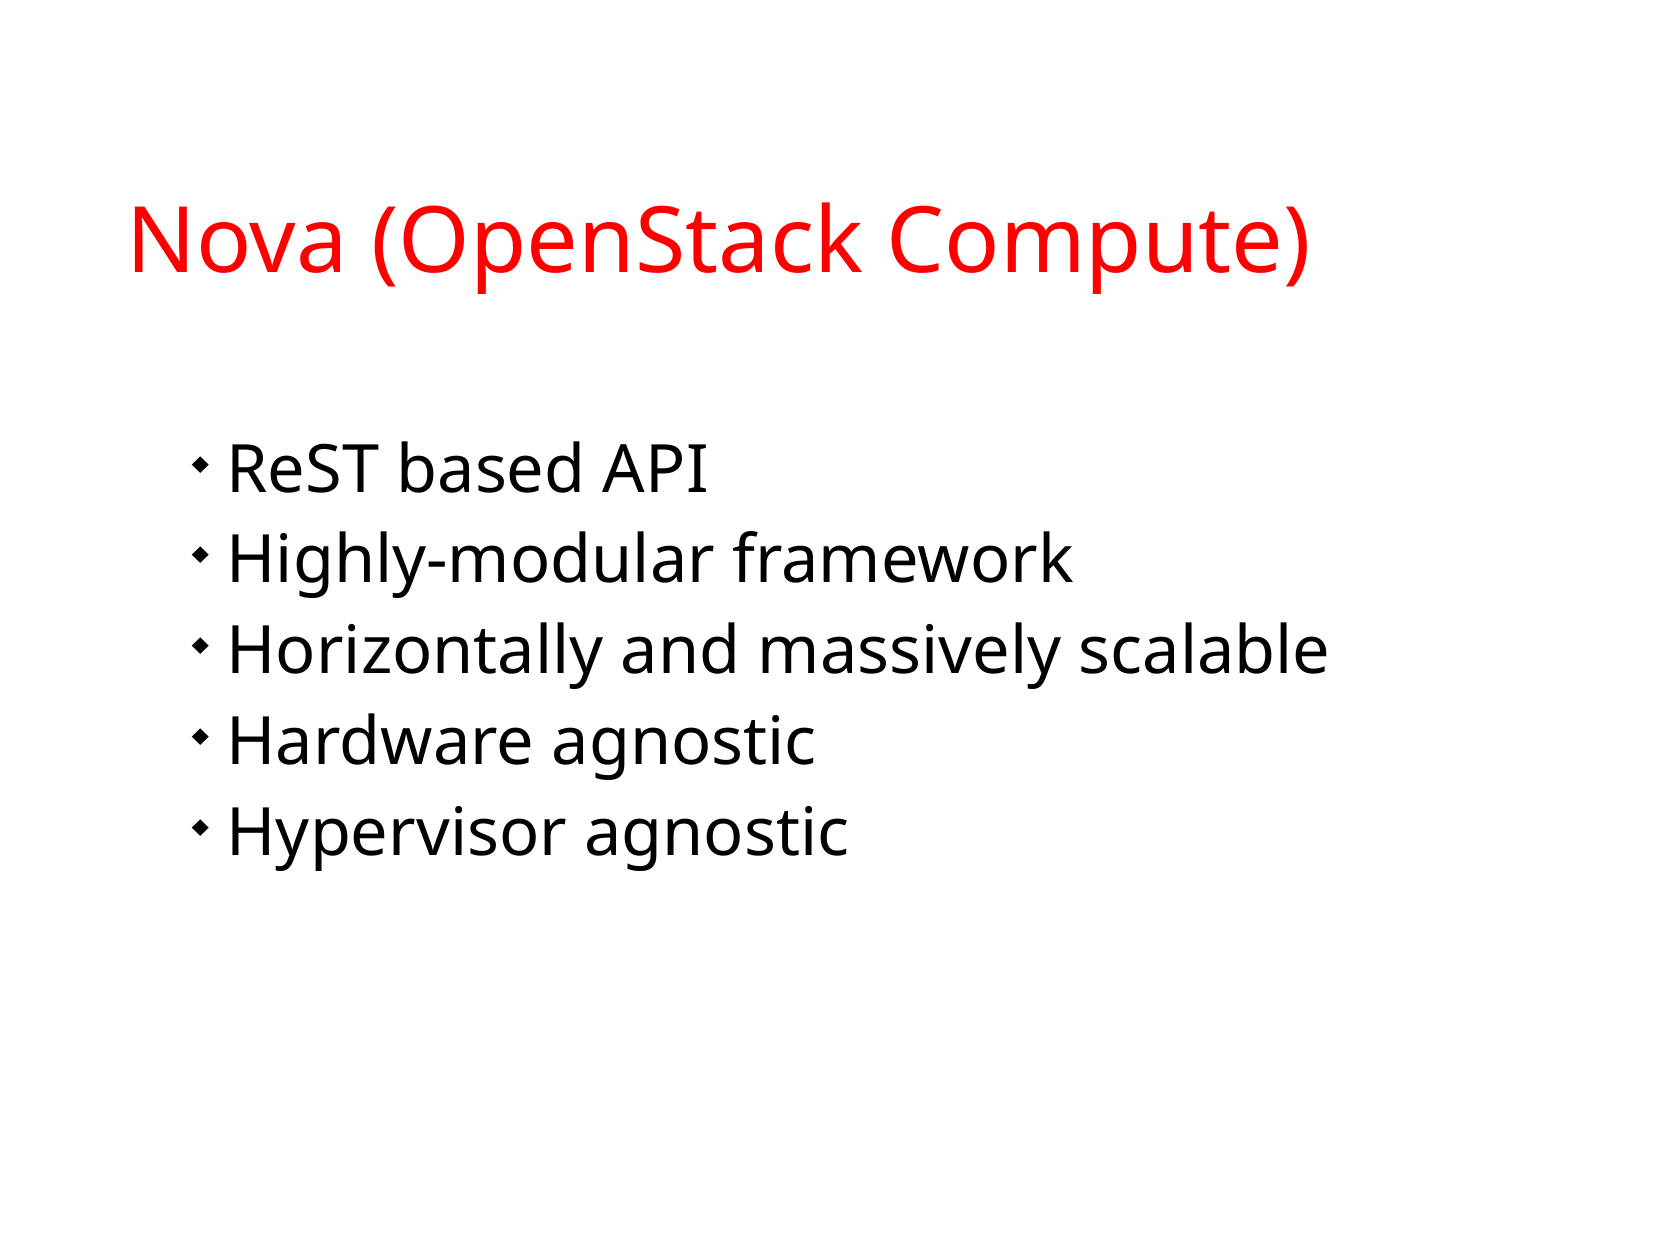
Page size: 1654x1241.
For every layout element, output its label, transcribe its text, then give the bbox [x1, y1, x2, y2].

text_box ReST based API Highly-modular framework Horizontally and massively scalable Hardware agnostic Hypervisor agnostic [177, 413, 1536, 895]
title Nova (OpenStack Compute) [118, 147, 1595, 325]
